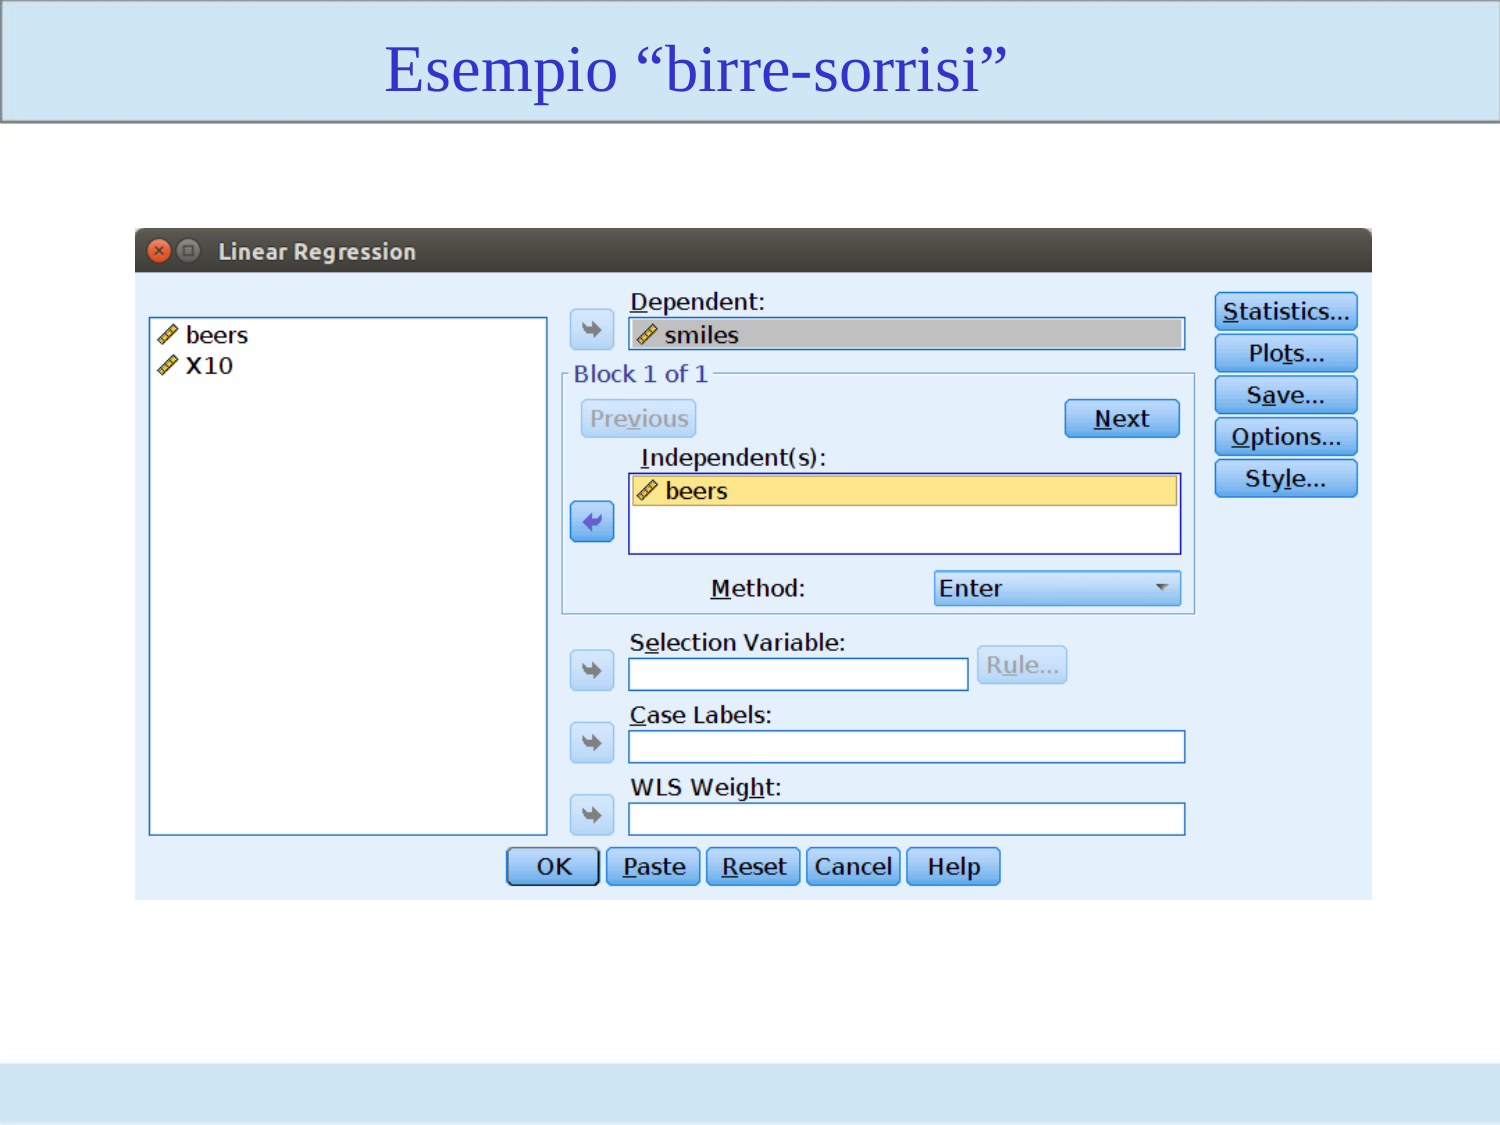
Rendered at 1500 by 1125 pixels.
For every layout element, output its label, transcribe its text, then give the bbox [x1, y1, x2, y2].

picture [0, 0, 1500, 1125]
title Esempio “birre-sorrisi” [174, 17, 1238, 113]
